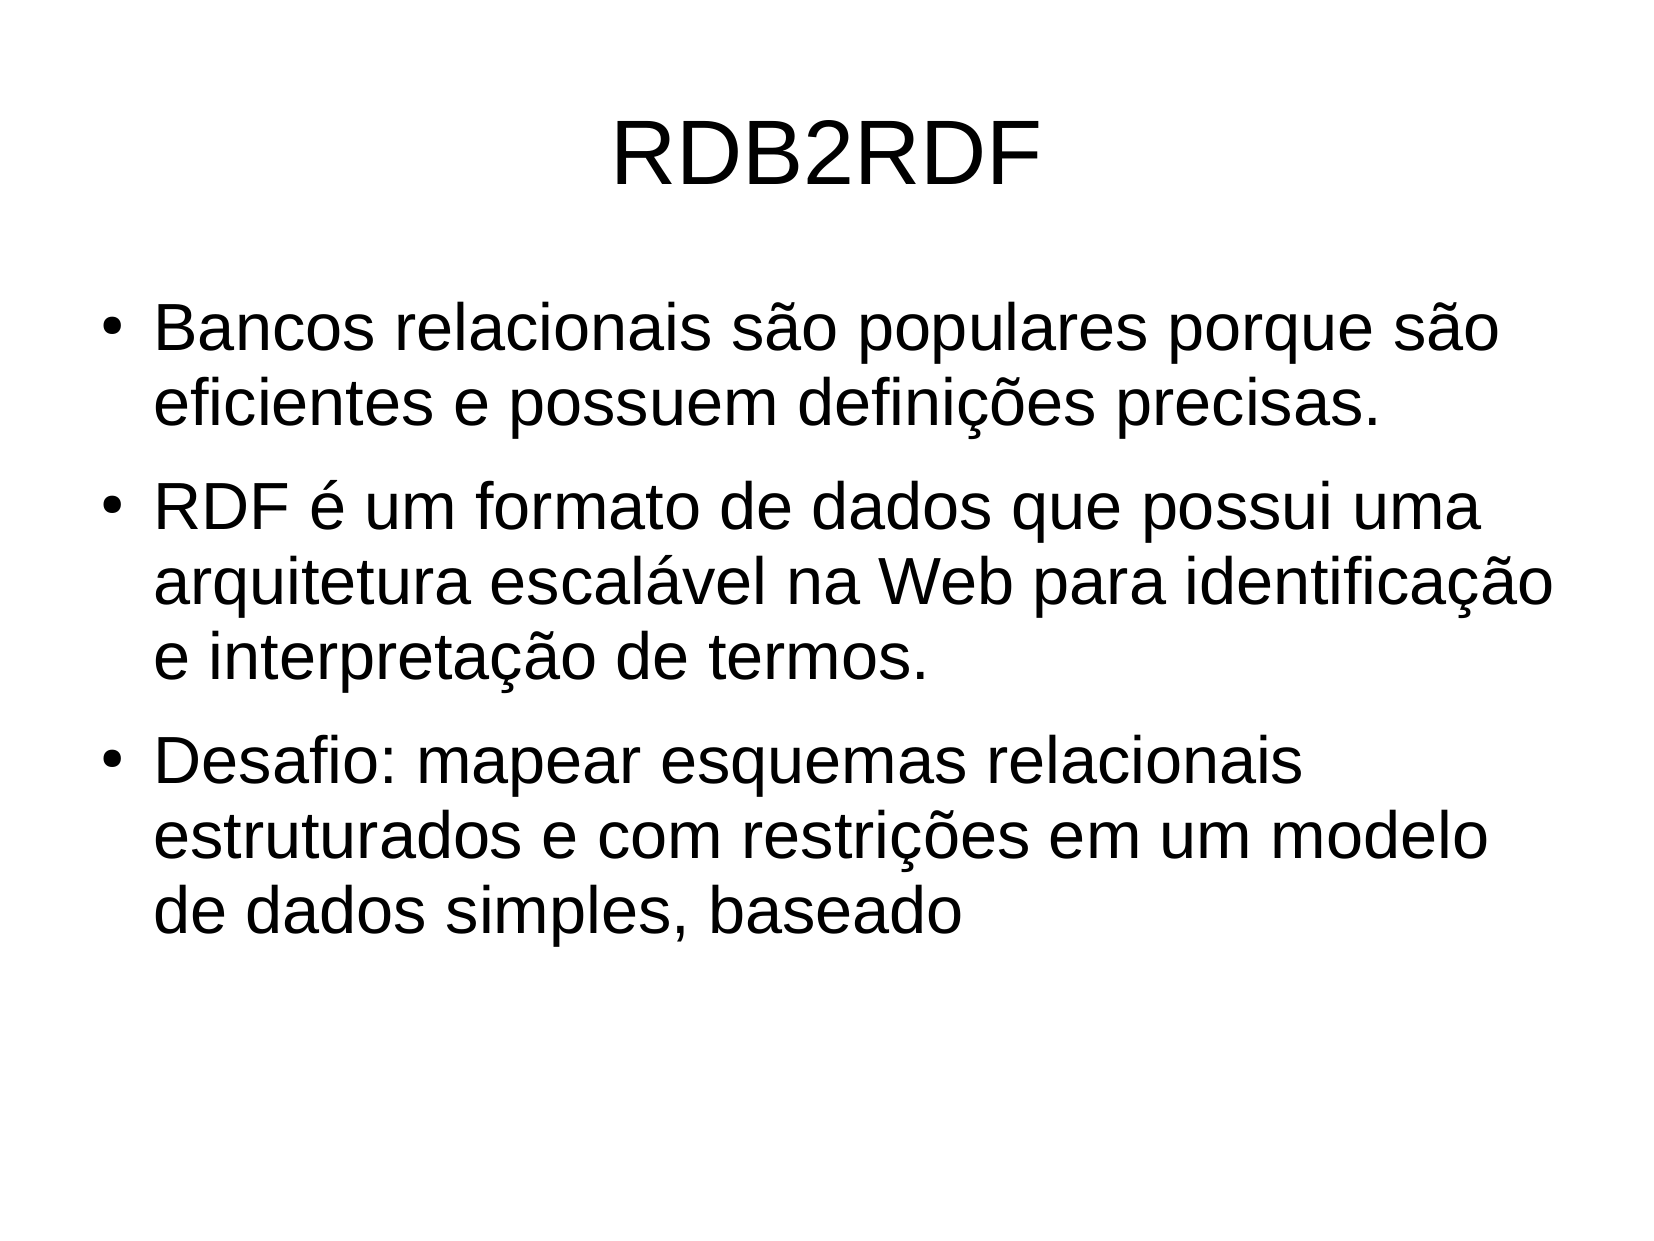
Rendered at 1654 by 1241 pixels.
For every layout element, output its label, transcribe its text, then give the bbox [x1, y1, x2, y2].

title RDB2RDF [82, 56, 1571, 250]
list Bancos relacionais são populares porque são eficientes e possuem definições precisas. RDF é um formato de dados que possui uma arquitetura escalável na Web para identificação e interpretação de termos. Desafio: mapear esquemas relacionais estruturados e com restrições em um modelo de dados simples, baseado [82, 290, 1571, 1094]
